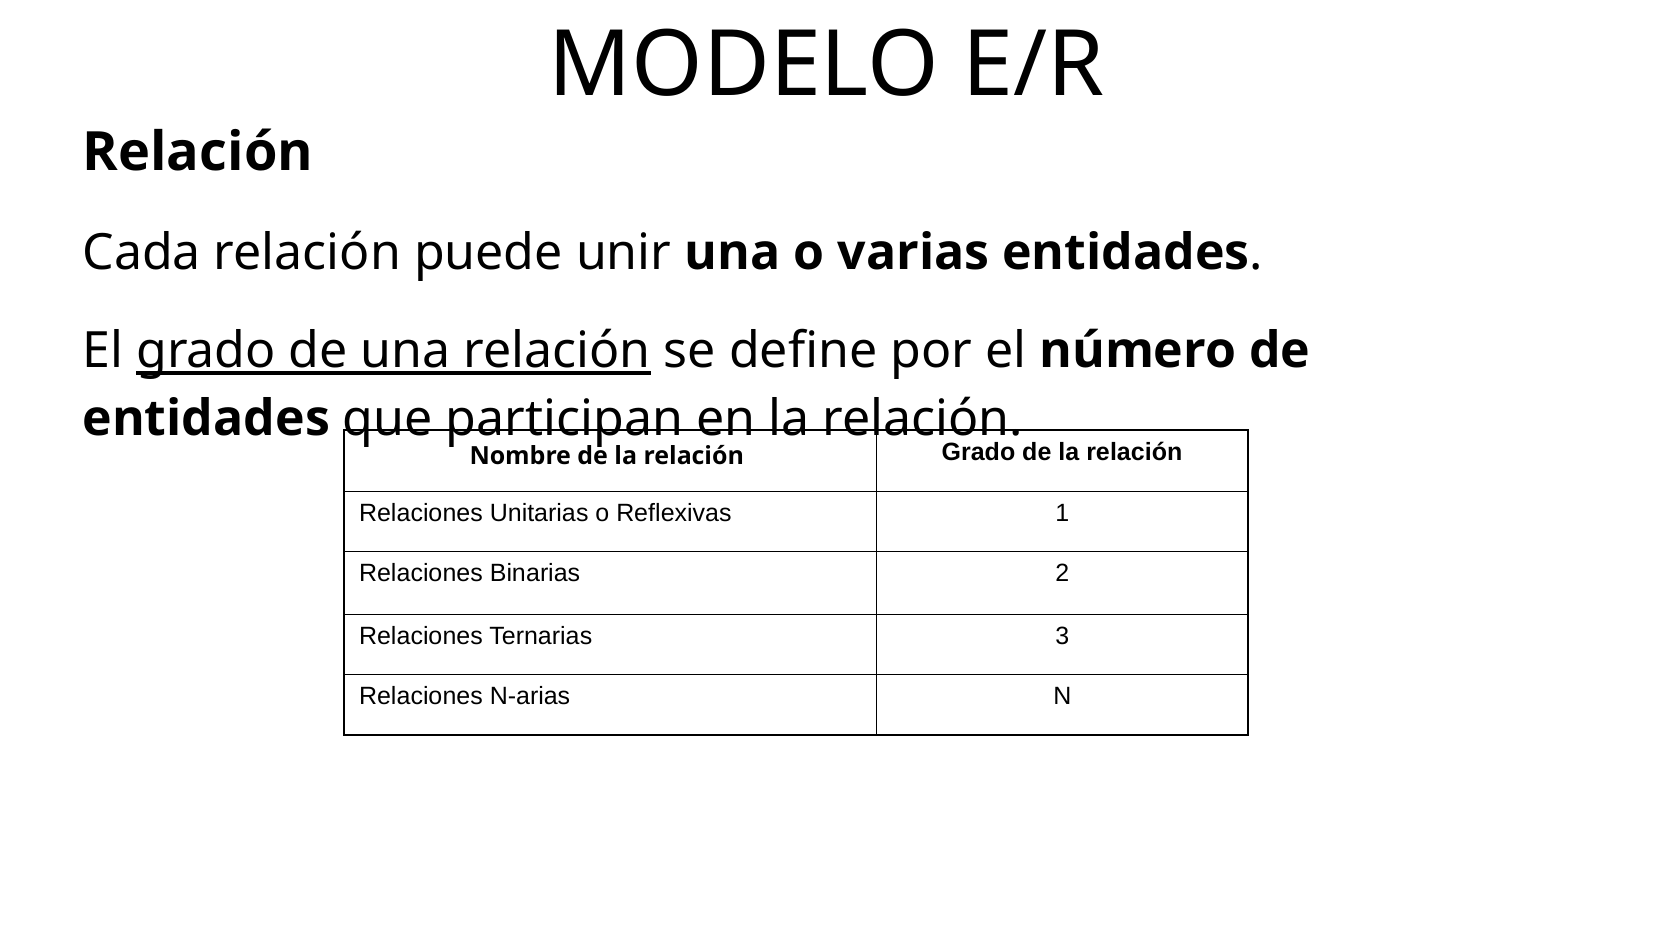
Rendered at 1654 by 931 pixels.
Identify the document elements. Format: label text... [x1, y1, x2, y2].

table_cell Relaciones Binarias [345, 552, 876, 614]
list Relación Cada relación puede unir una o varias entidades. El grado de una relación se define por el número de entidades que participan en la relación. [82, 112, 1571, 898]
table_cell 1 [877, 492, 1247, 551]
table_cell 3 [877, 615, 1247, 674]
table_cell 2 [877, 552, 1247, 614]
table_header Grado de la relación [877, 431, 1247, 491]
title MODELO E/R [82, 1, 1571, 112]
table_header Nombre de la relación [345, 431, 876, 491]
table_cell N [877, 675, 1247, 734]
table_cell Relaciones N-arias [345, 675, 876, 734]
table_cell Relaciones Ternarias [345, 615, 876, 674]
table_cell Relaciones Unitarias o Reflexivas [345, 492, 876, 551]
